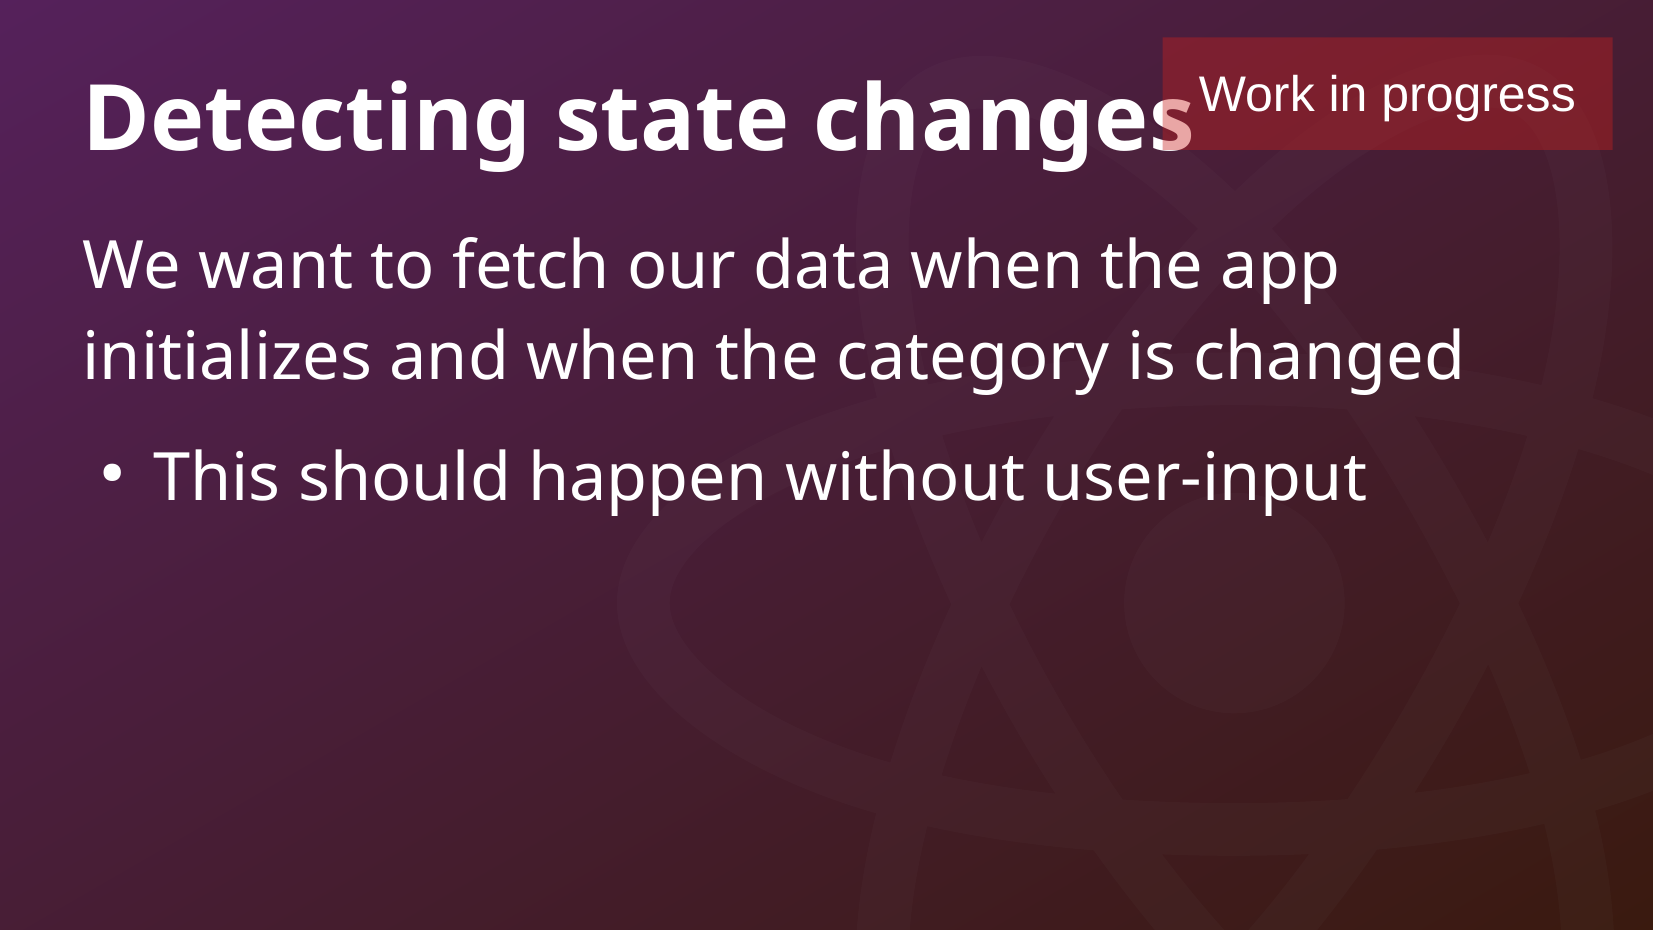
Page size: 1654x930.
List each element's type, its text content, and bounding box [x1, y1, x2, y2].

text_box Work in progress [1162, 37, 1613, 150]
title Detecting state changes [82, 37, 1571, 193]
list We want to fetch our data when the app initializes and when the category is changed This should happen without user-input [82, 217, 1571, 757]
